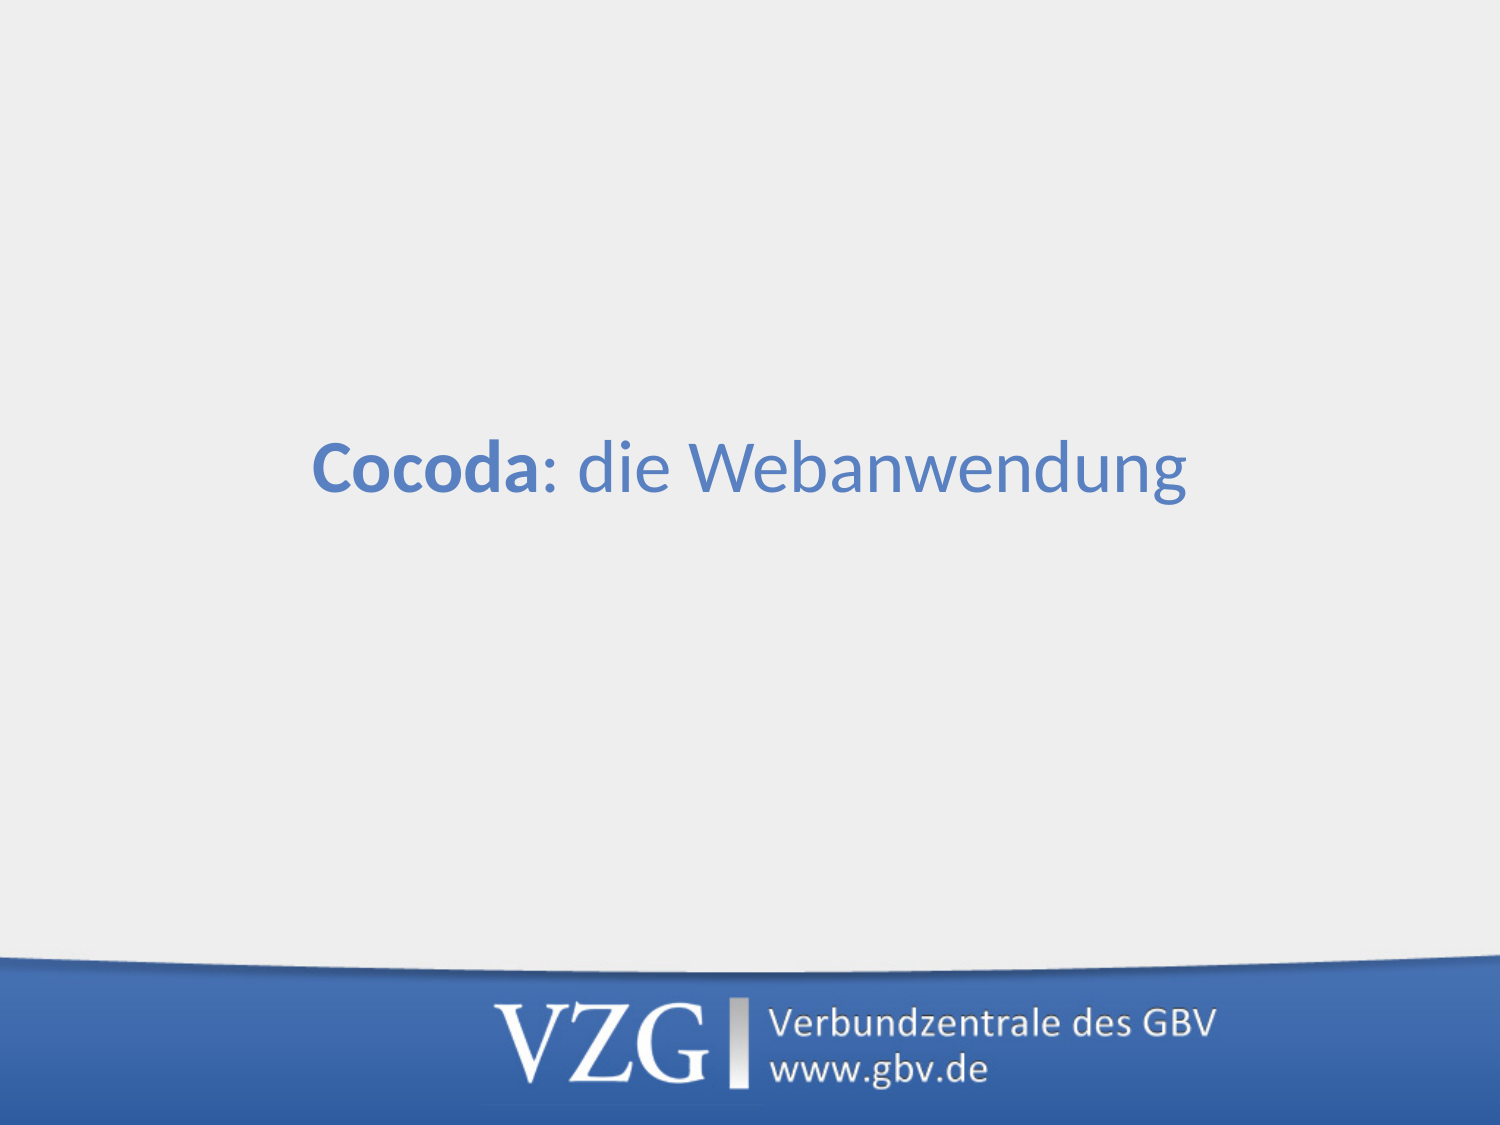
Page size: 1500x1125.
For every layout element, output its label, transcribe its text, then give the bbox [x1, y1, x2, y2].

picture [0, 0, 1500, 1125]
title Cocoda: die Webanwendung [75, 385, 1426, 540]
